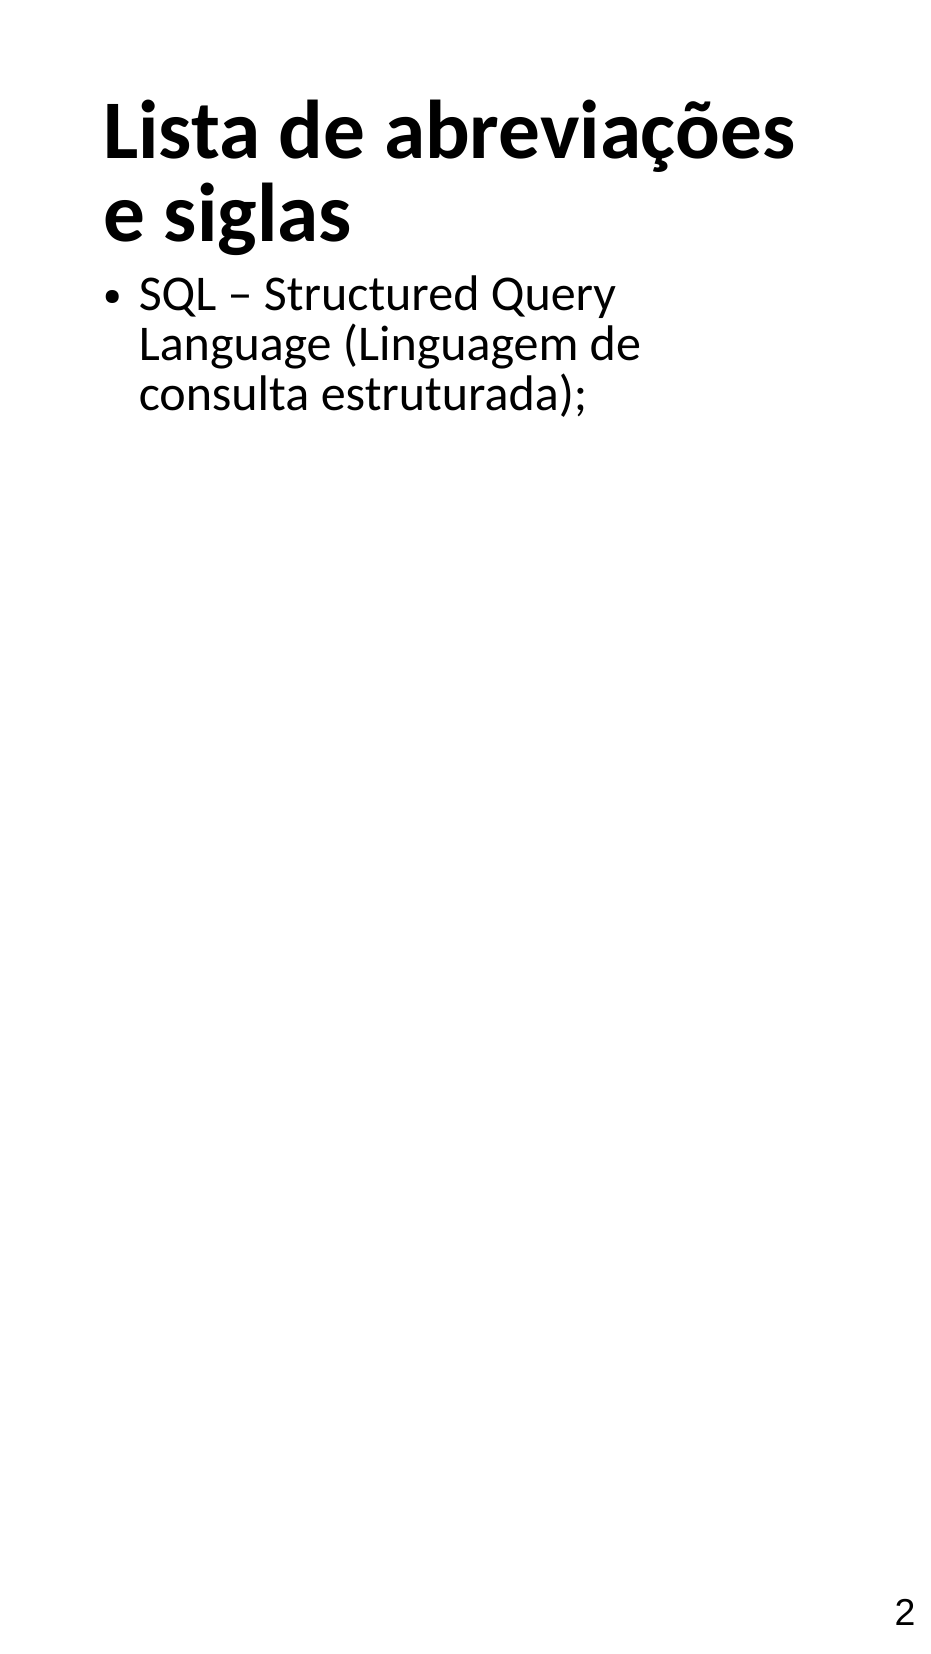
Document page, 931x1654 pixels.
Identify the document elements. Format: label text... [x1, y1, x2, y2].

text_box SQL – Structured Query Language (Linguagem de consulta estruturada); [88, 265, 827, 1536]
text_box Lista de abreviações e siglas [88, 88, 827, 265]
text_box <número> [729, 1583, 931, 1654]
